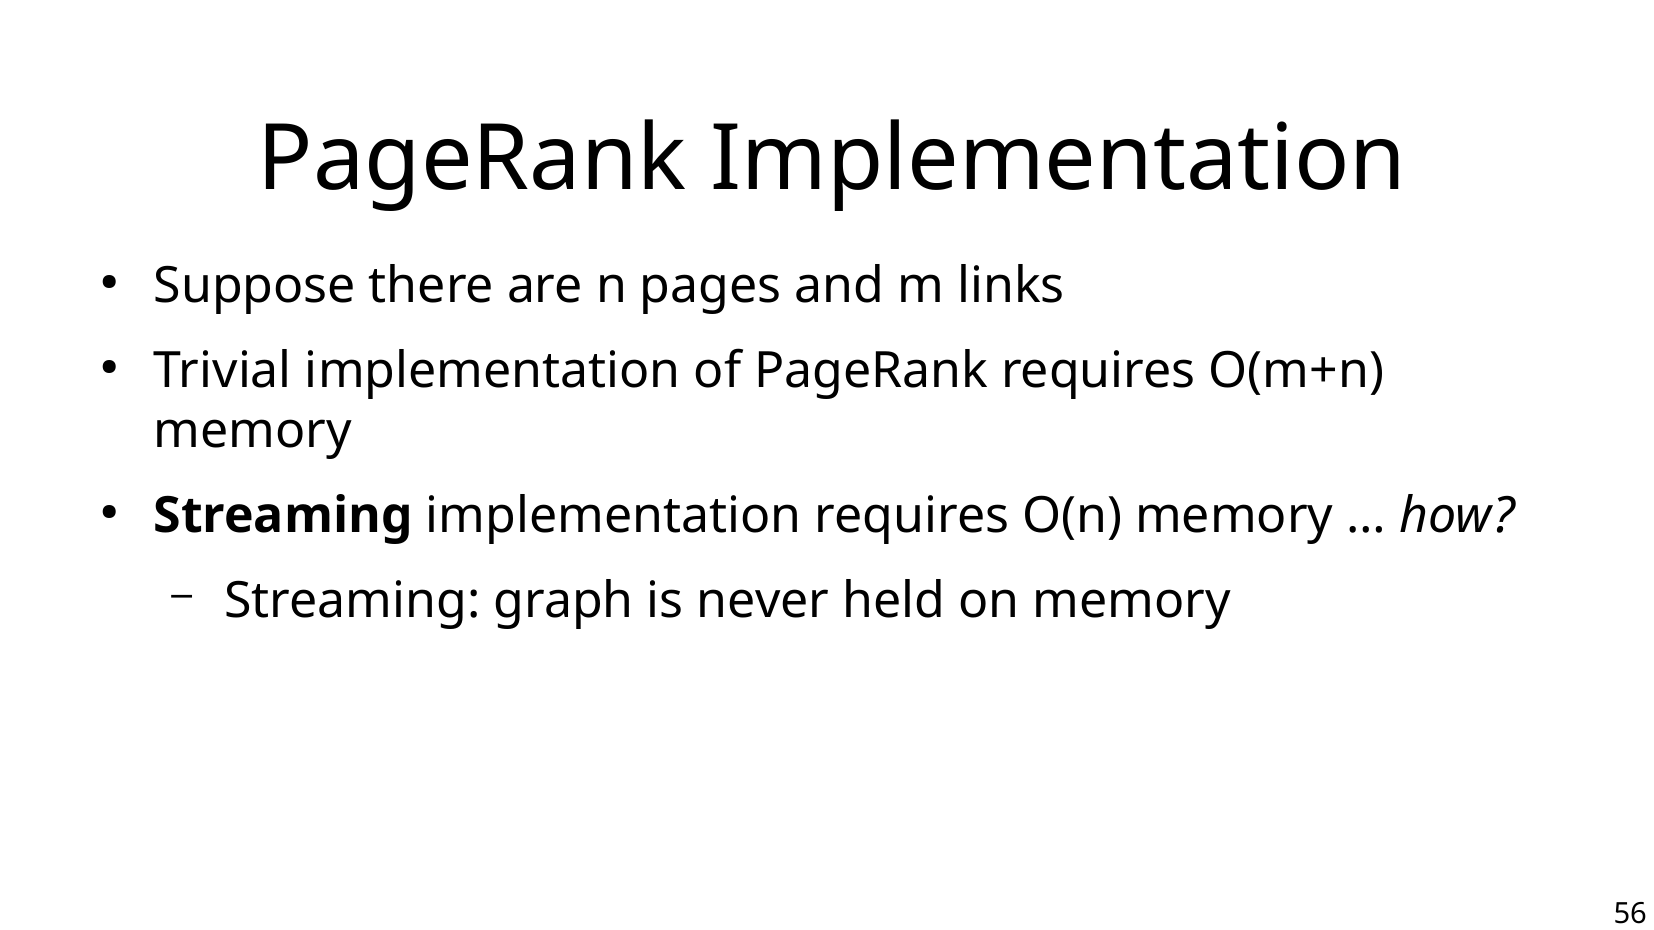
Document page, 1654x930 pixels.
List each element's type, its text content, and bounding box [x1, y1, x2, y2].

list Suppose there are n pages and m links Trivial implementation of PageRank requires O(m+n) memory Streaming implementation requires O(n) memory … how? Streaming: graph is never held on memory [82, 290, 1571, 930]
title PageRank Implementation [82, 49, 1571, 257]
